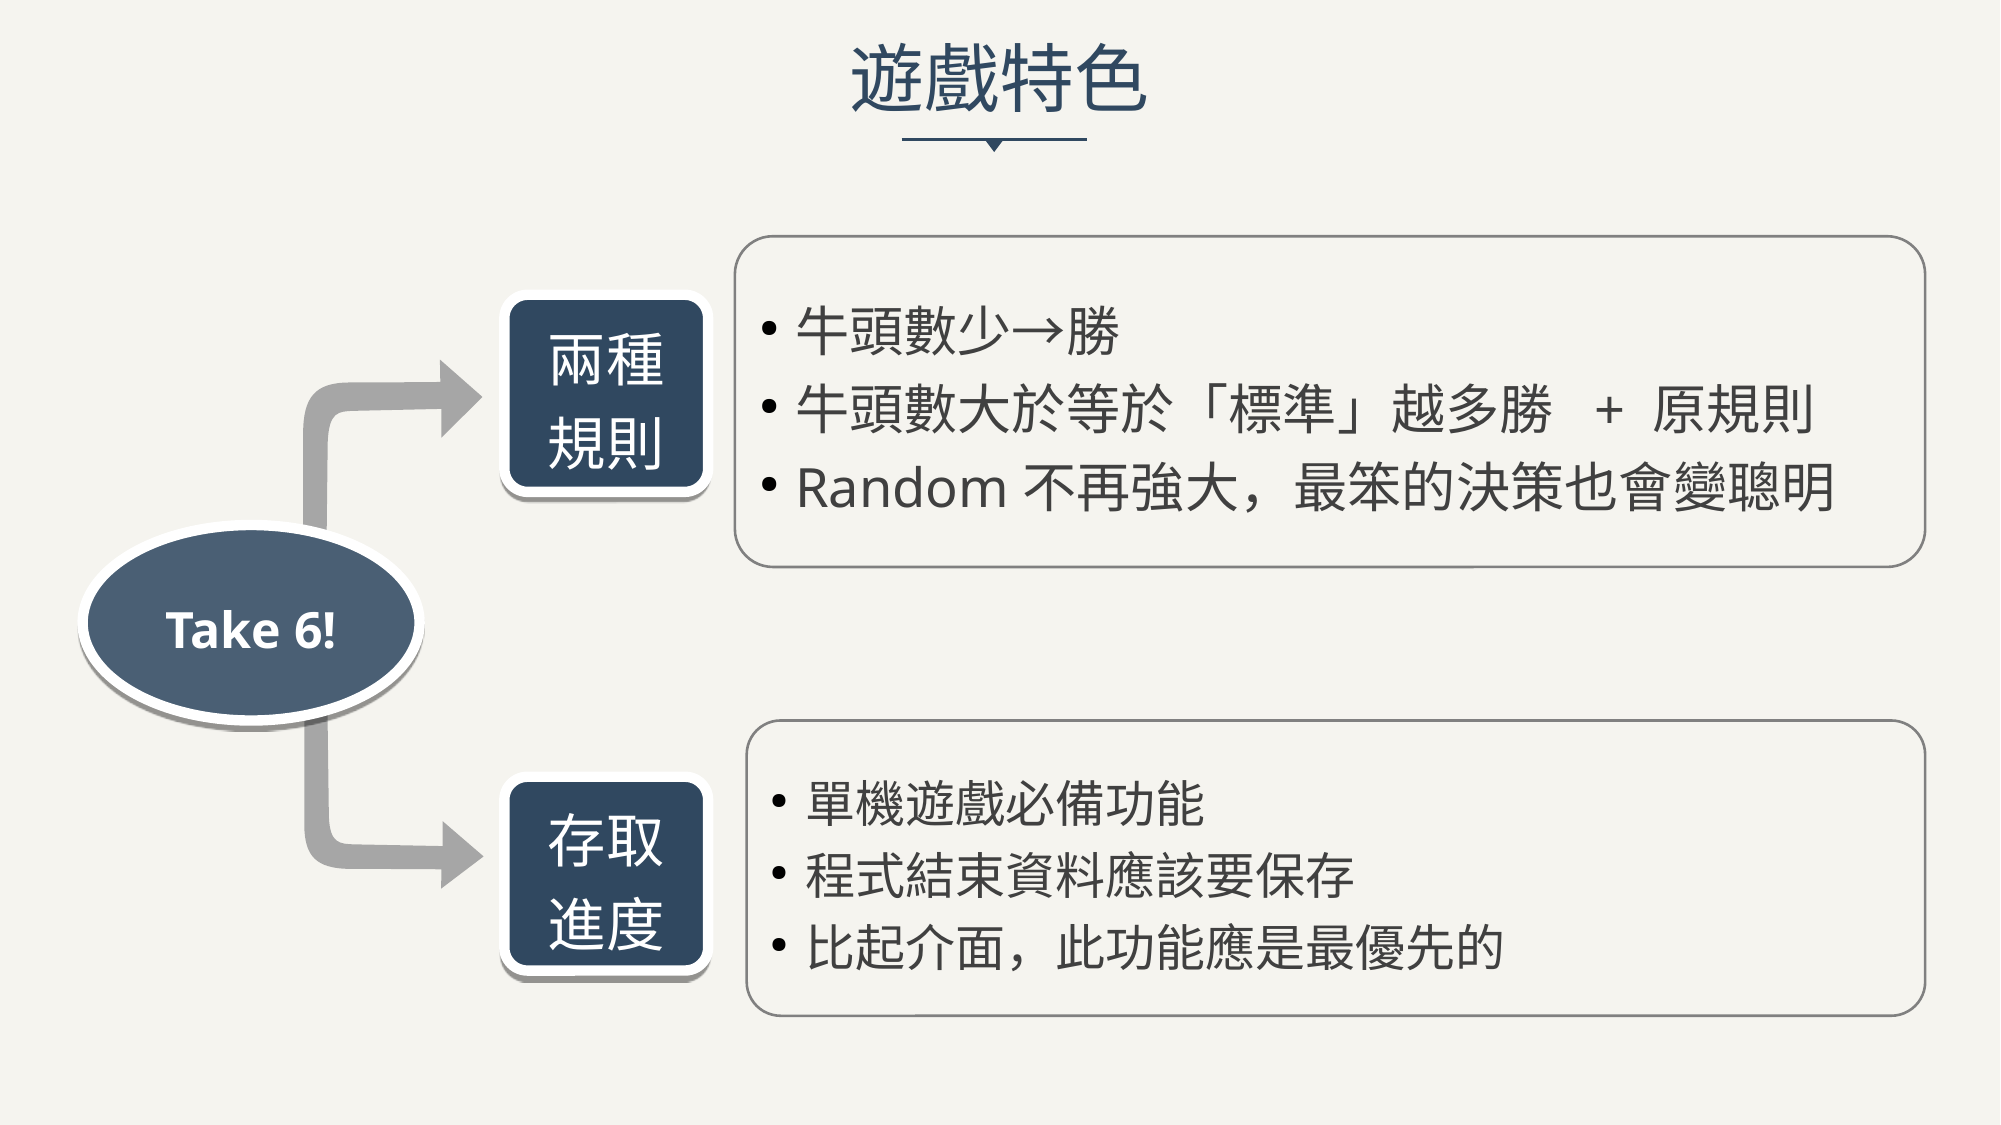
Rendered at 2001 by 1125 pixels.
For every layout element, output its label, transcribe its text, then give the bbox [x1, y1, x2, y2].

text_box [304, 711, 484, 889]
text_box 牛頭數少→勝 牛頭數大於等於「標準」越多勝 + 原規則 Random不再強大，最笨的決策也會變聰明 [734, 236, 1926, 567]
text_box 存取進度 [504, 776, 709, 971]
text_box 單機遊戲必備功能 程式結束資料應該要保存 比起介面，此功能應是最優先的 [746, 720, 1926, 1016]
text_box [303, 359, 483, 535]
text_box 遊戲特色 [835, 23, 1165, 129]
text_box 兩種規則 [504, 294, 709, 492]
text_box Take 6! [82, 525, 420, 721]
